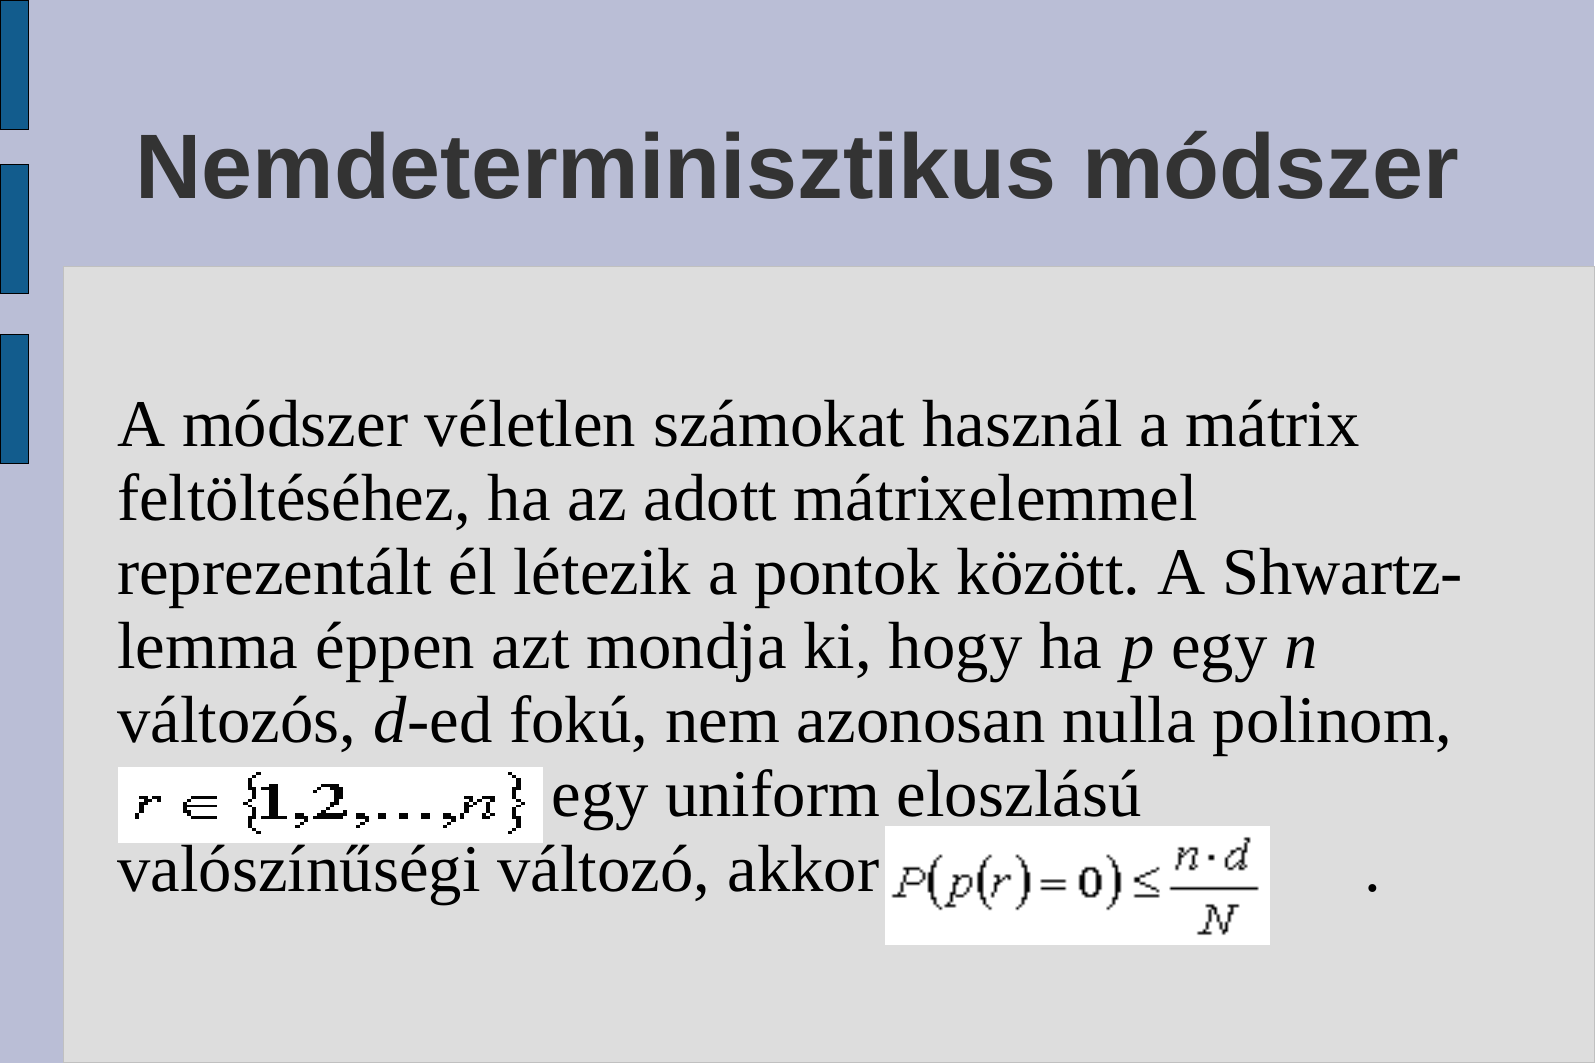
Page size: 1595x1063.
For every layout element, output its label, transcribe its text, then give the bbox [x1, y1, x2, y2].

subtitle A módszer véletlen számokat használ a mátrix feltöltéséhez, ha az adott mátrixelemmel reprezentált él létezik a pontok között. A Shwartz-lemma éppen azt mondja ki, hogy ha p egy n változós, d-ed fokú, nem azonosan nulla polinom, egy uniform eloszlású valószínűségi változó, akkor . [117, 302, 1479, 990]
picture [118, 767, 543, 843]
picture [885, 826, 1270, 945]
title Nemdeterminisztikus módszer [117, 85, 1479, 249]
